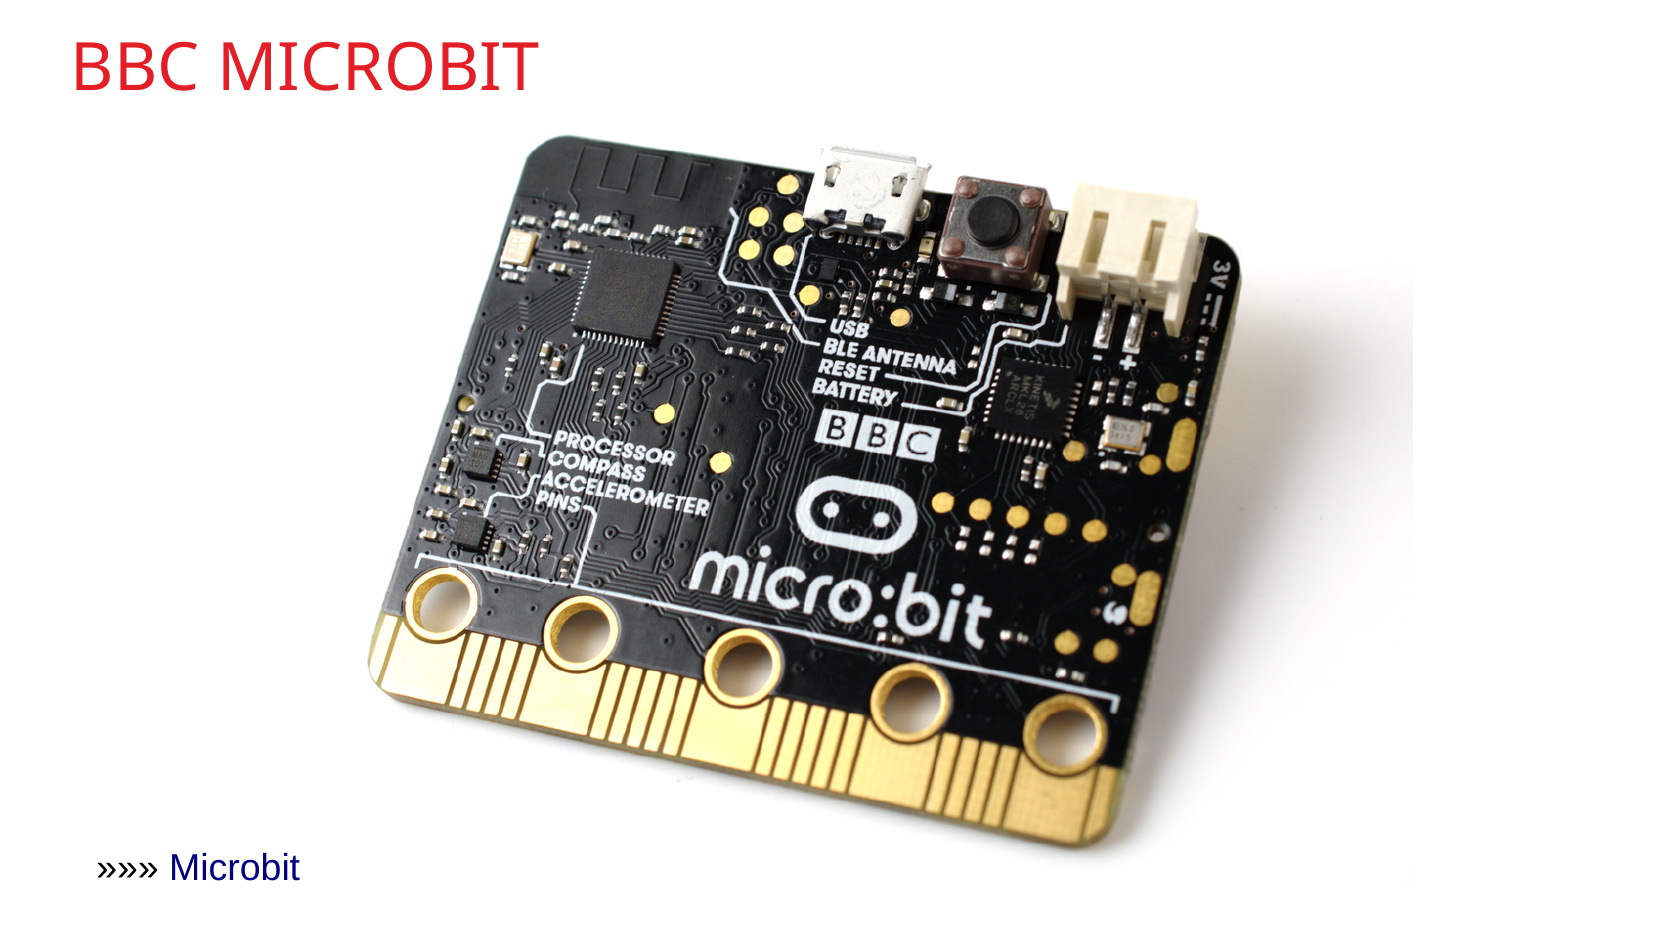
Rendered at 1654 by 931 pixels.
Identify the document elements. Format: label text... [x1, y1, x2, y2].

title BBC MICROBIT [70, 11, 1347, 118]
picture [240, 107, 1413, 887]
text_box »»» Microbit [81, 839, 316, 897]
